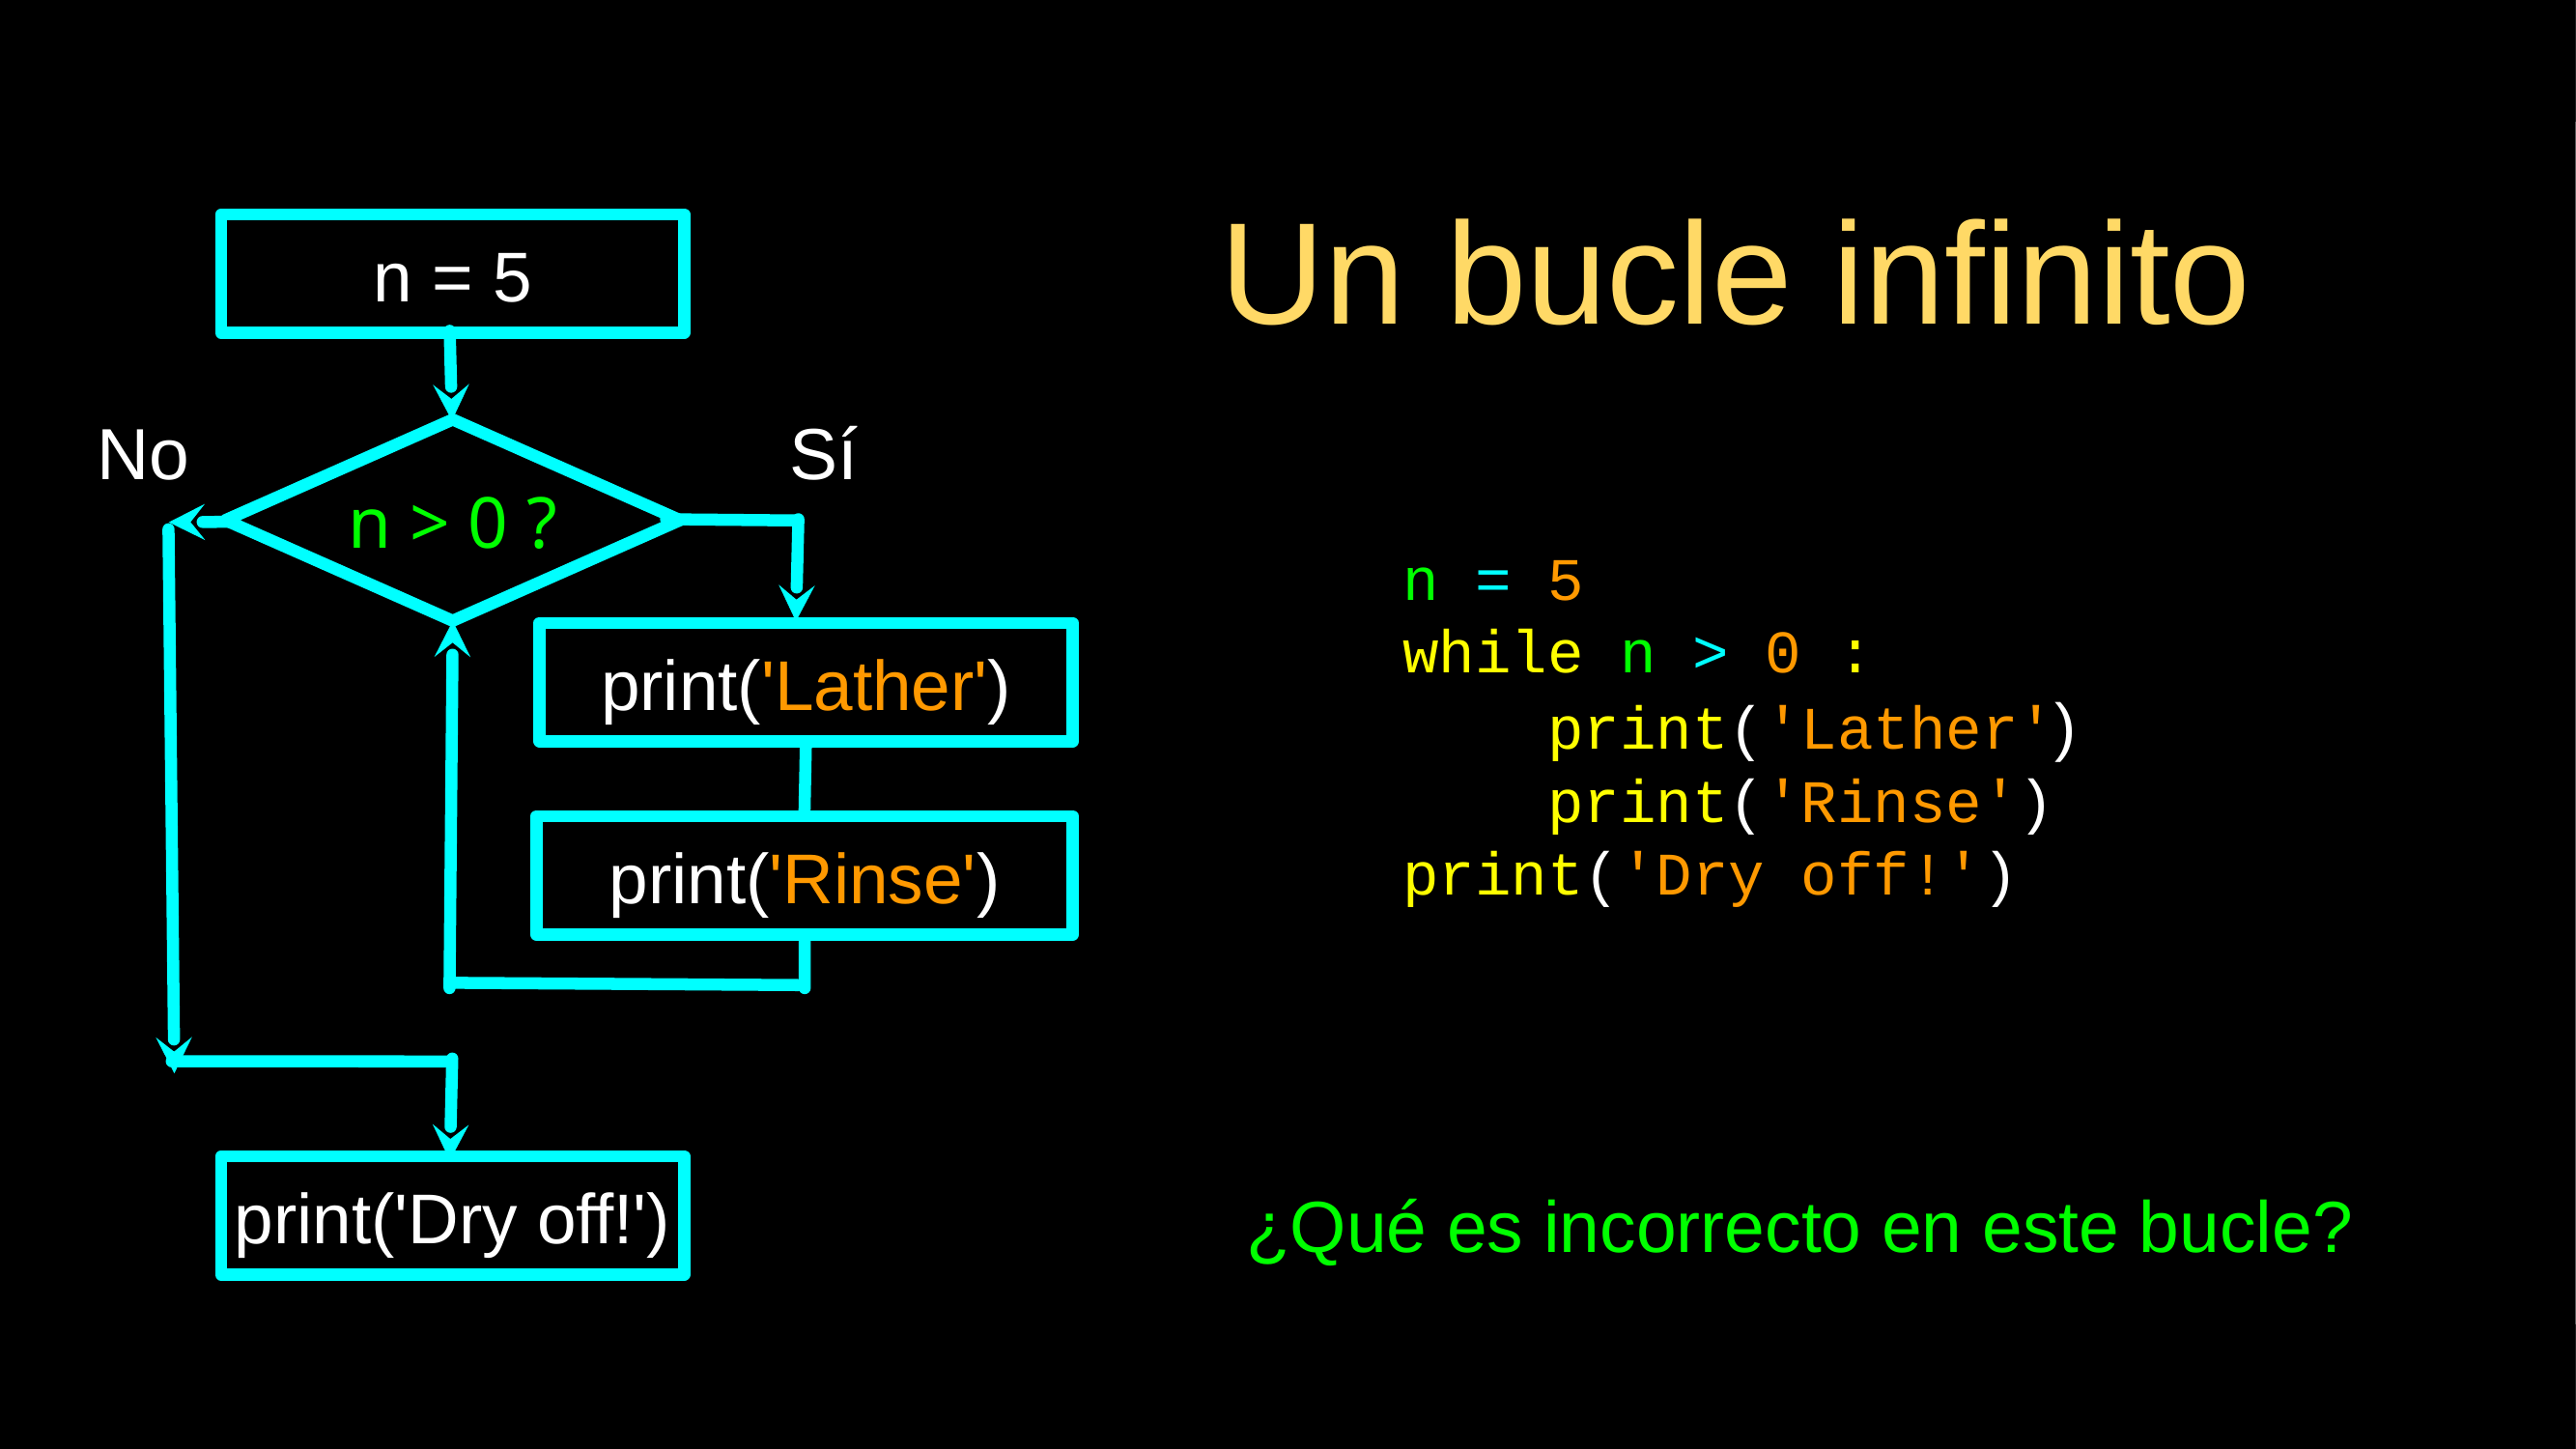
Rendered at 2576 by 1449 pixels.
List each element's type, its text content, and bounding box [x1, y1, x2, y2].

text_box ¿Qué es incorrecto en este bucle? [1208, 1174, 2391, 1273]
text_box print('Lather') [539, 622, 1073, 742]
text_box print('Dry off!') [221, 1155, 685, 1275]
text_box n = 5 while n > 0 : print('Lather') print('Rinse') print('Dry off!') [1402, 503, 2198, 944]
text_box No [86, 401, 201, 500]
text_box print('Rinse') [536, 815, 1073, 935]
title Un bucle infinito [1082, 129, 2391, 403]
text_box n > 0 ? [235, 419, 668, 621]
text_box Sí [738, 401, 909, 500]
text_box n = 5 [221, 213, 685, 333]
